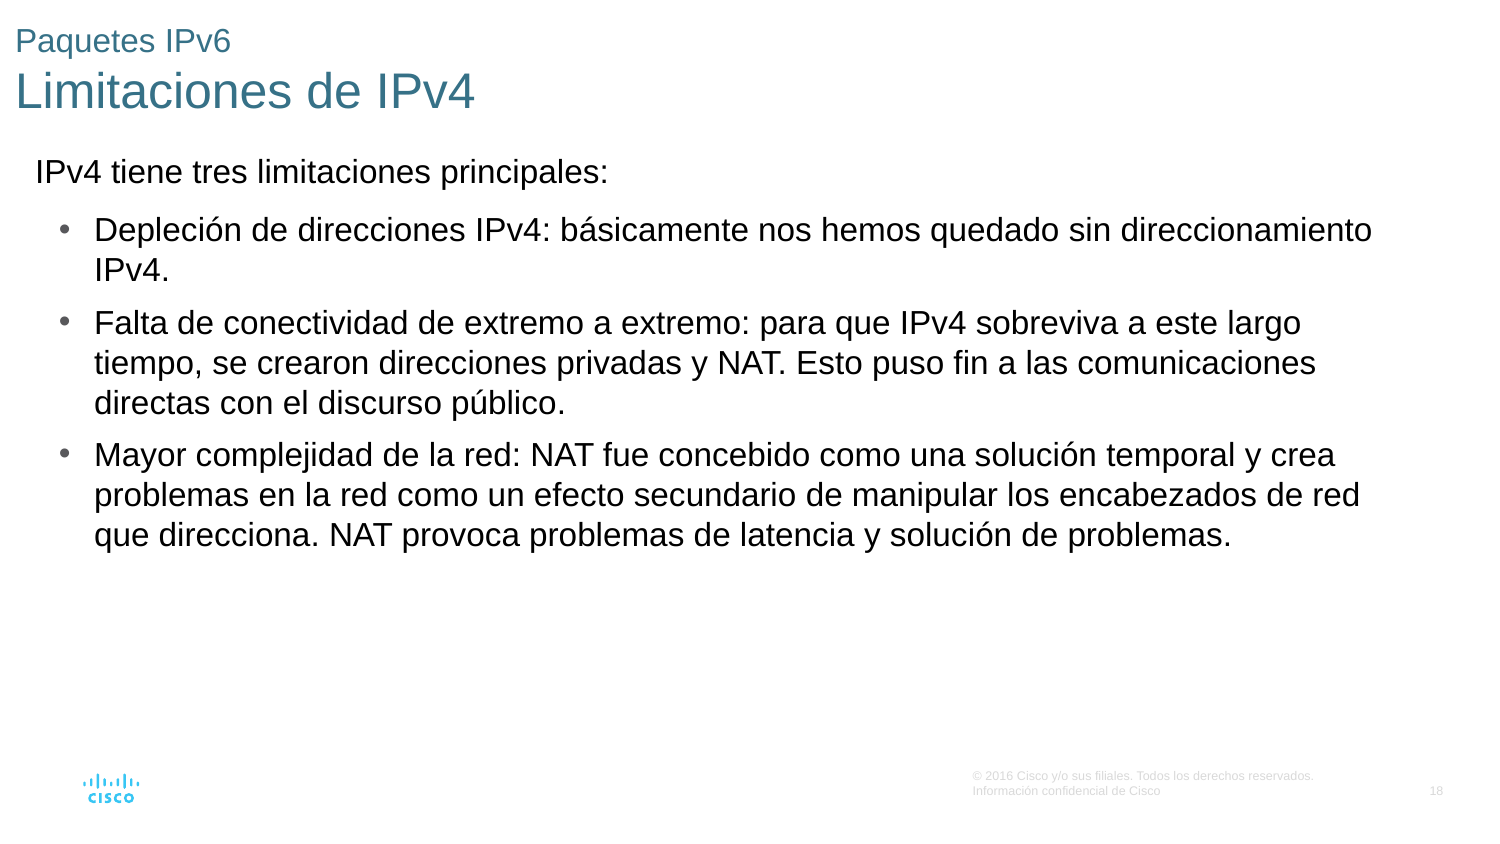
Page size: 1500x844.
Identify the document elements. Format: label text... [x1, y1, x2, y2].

title Paquetes IPv6 Limitaciones de IPv4 [0, 6, 1500, 131]
list IPv4 tiene tres limitaciones principales: Depleción de direcciones IPv4: básicamente nos hemos quedado sin direccionamiento IPv4. Falta de conectividad de extremo a extremo: para que IPv4 sobreviva a este largo tiempo, se crearon direcciones privadas y NAT. Esto puso fin a las comunicaciones directas con el discurso público. Mayor complejidad de la red: NAT fue concebido como una solución temporal y crea problemas en la red como un efecto secundario de manipular los encabezados de red que direcciona. NAT provoca problemas de latencia y solución de problemas. [20, 142, 1443, 729]
